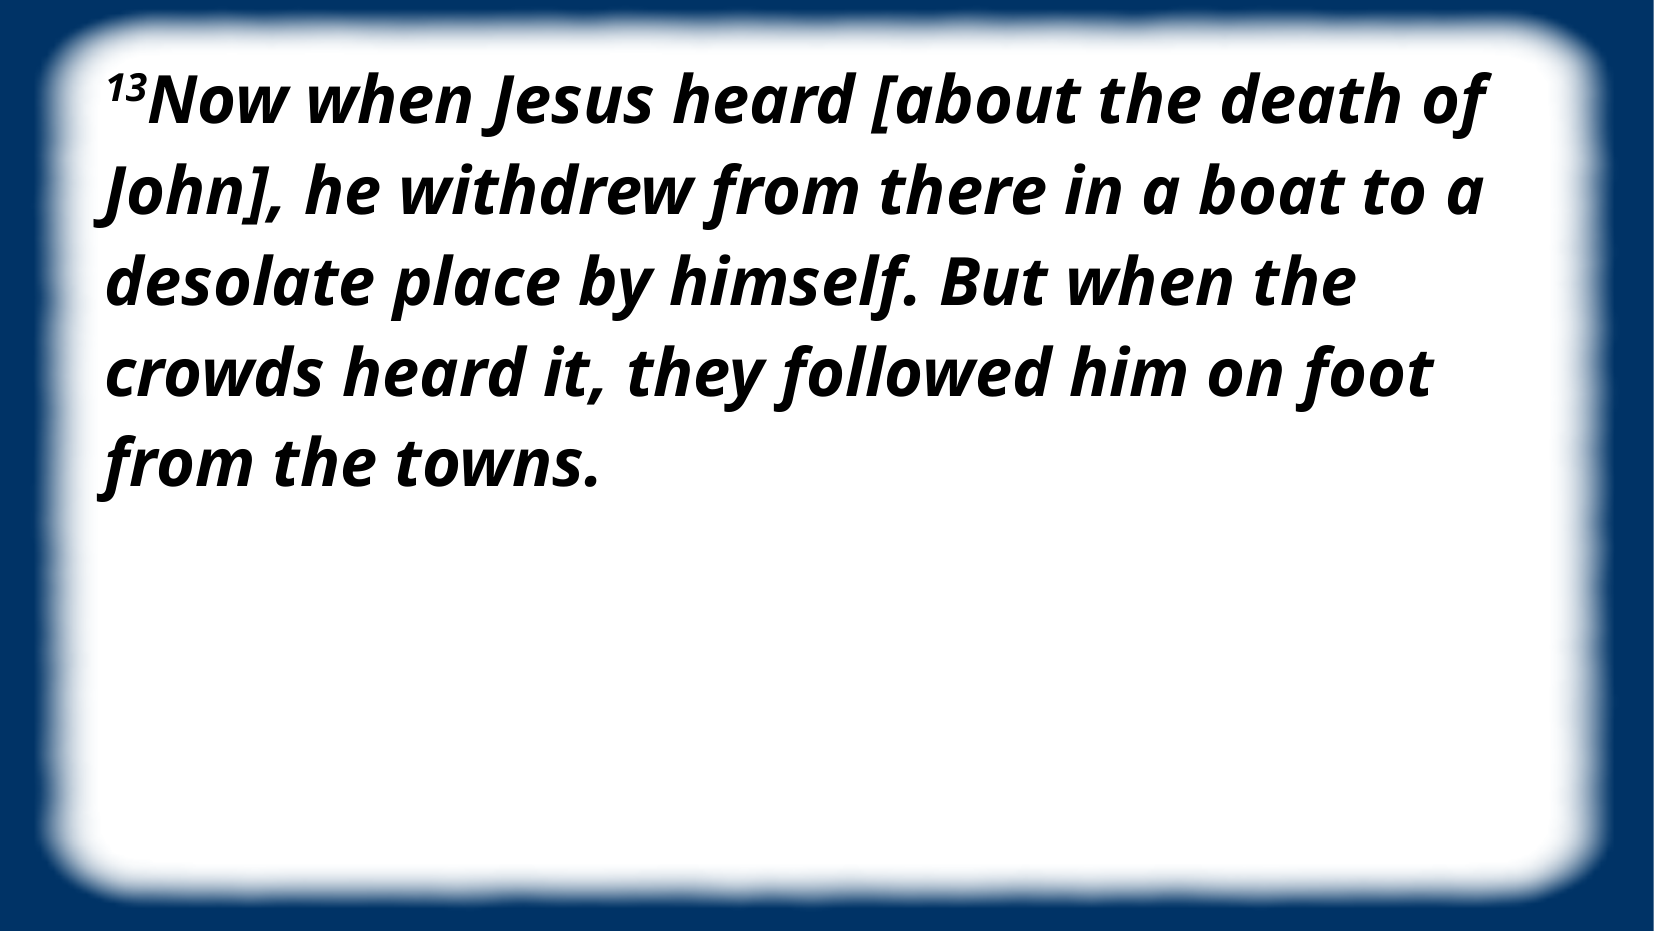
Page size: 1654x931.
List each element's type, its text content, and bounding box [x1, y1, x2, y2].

text_box 13Now when Jesus heard [about the death of John], he withdrew from there in a boat to a desolate place by himself. But when the crowds heard it, they followed him on foot from the towns. [90, 45, 1546, 504]
picture [0, 0, 1654, 931]
